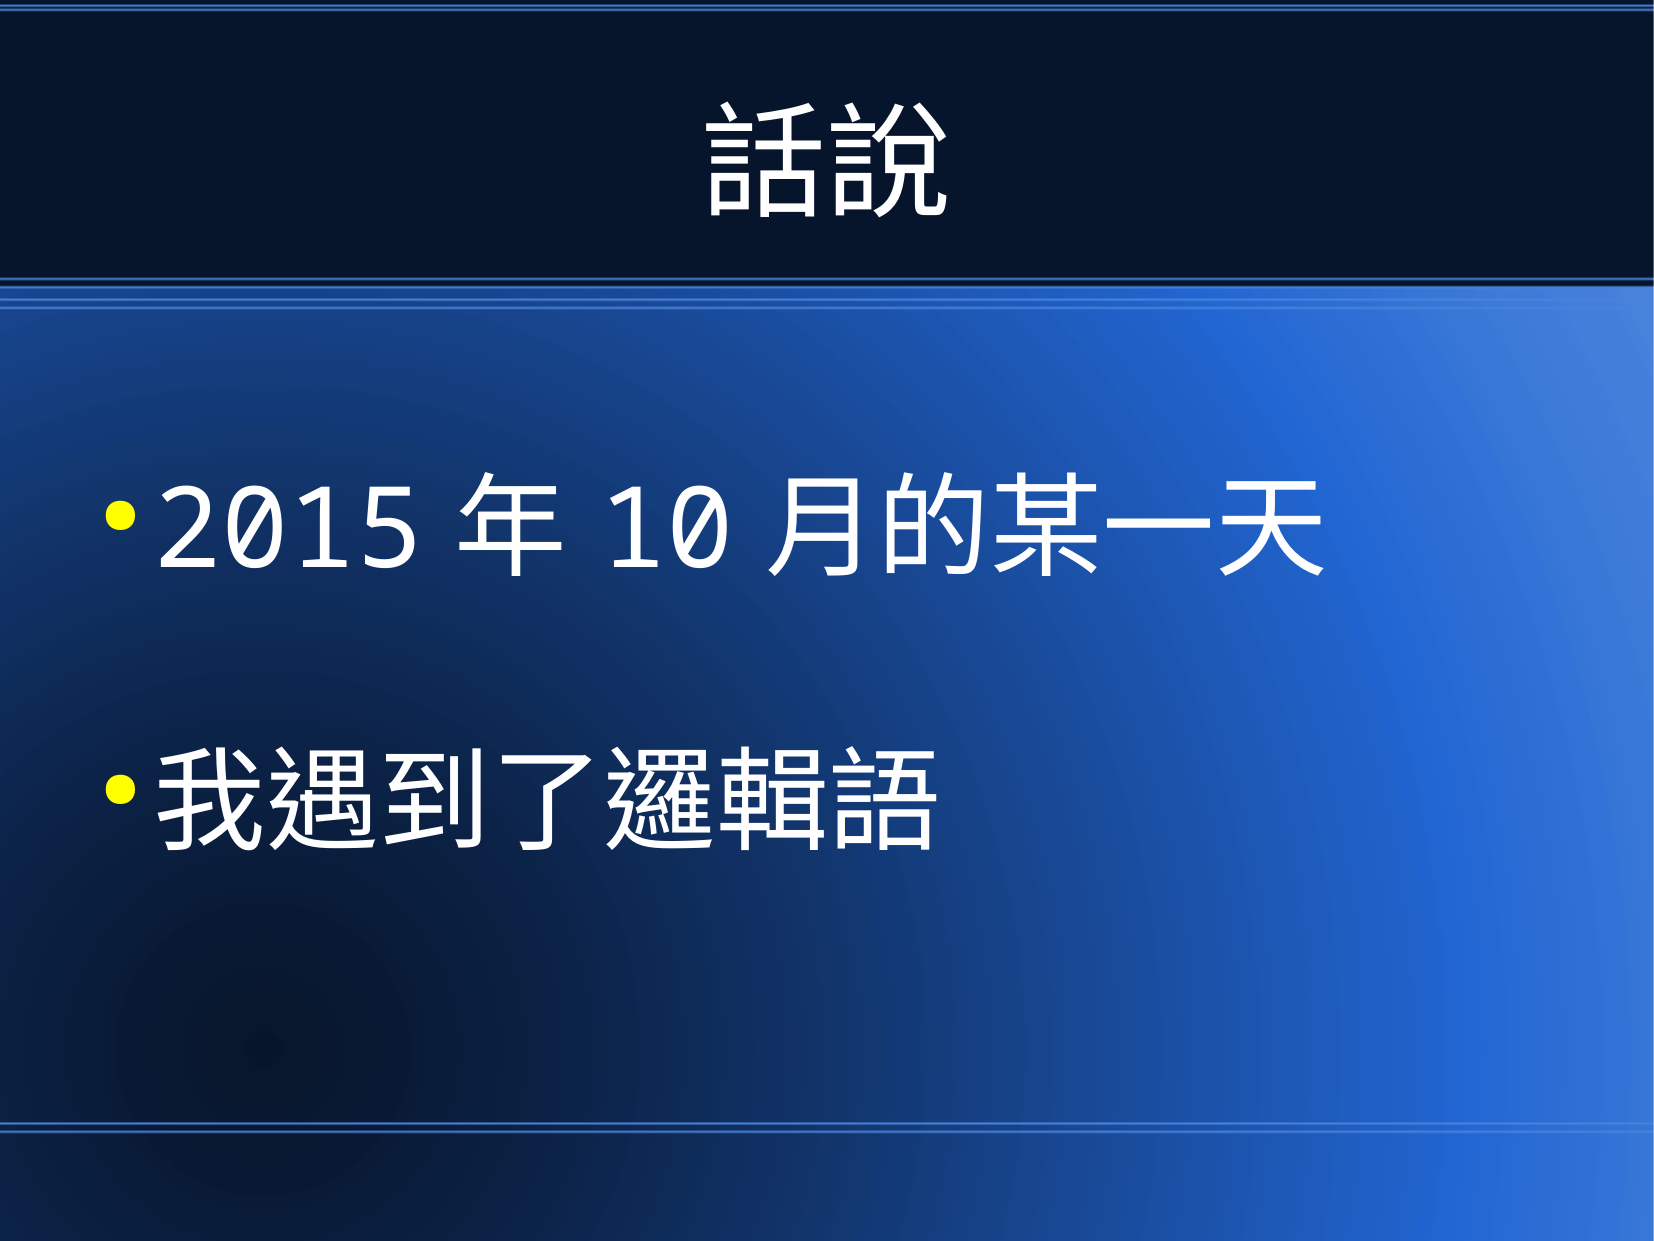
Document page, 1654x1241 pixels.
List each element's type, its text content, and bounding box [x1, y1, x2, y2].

title 話說 [82, 49, 1571, 257]
list 2015年10月的某一天 我遇到了邏輯語 [82, 355, 1571, 1241]
picture [0, 0, 1654, 1241]
